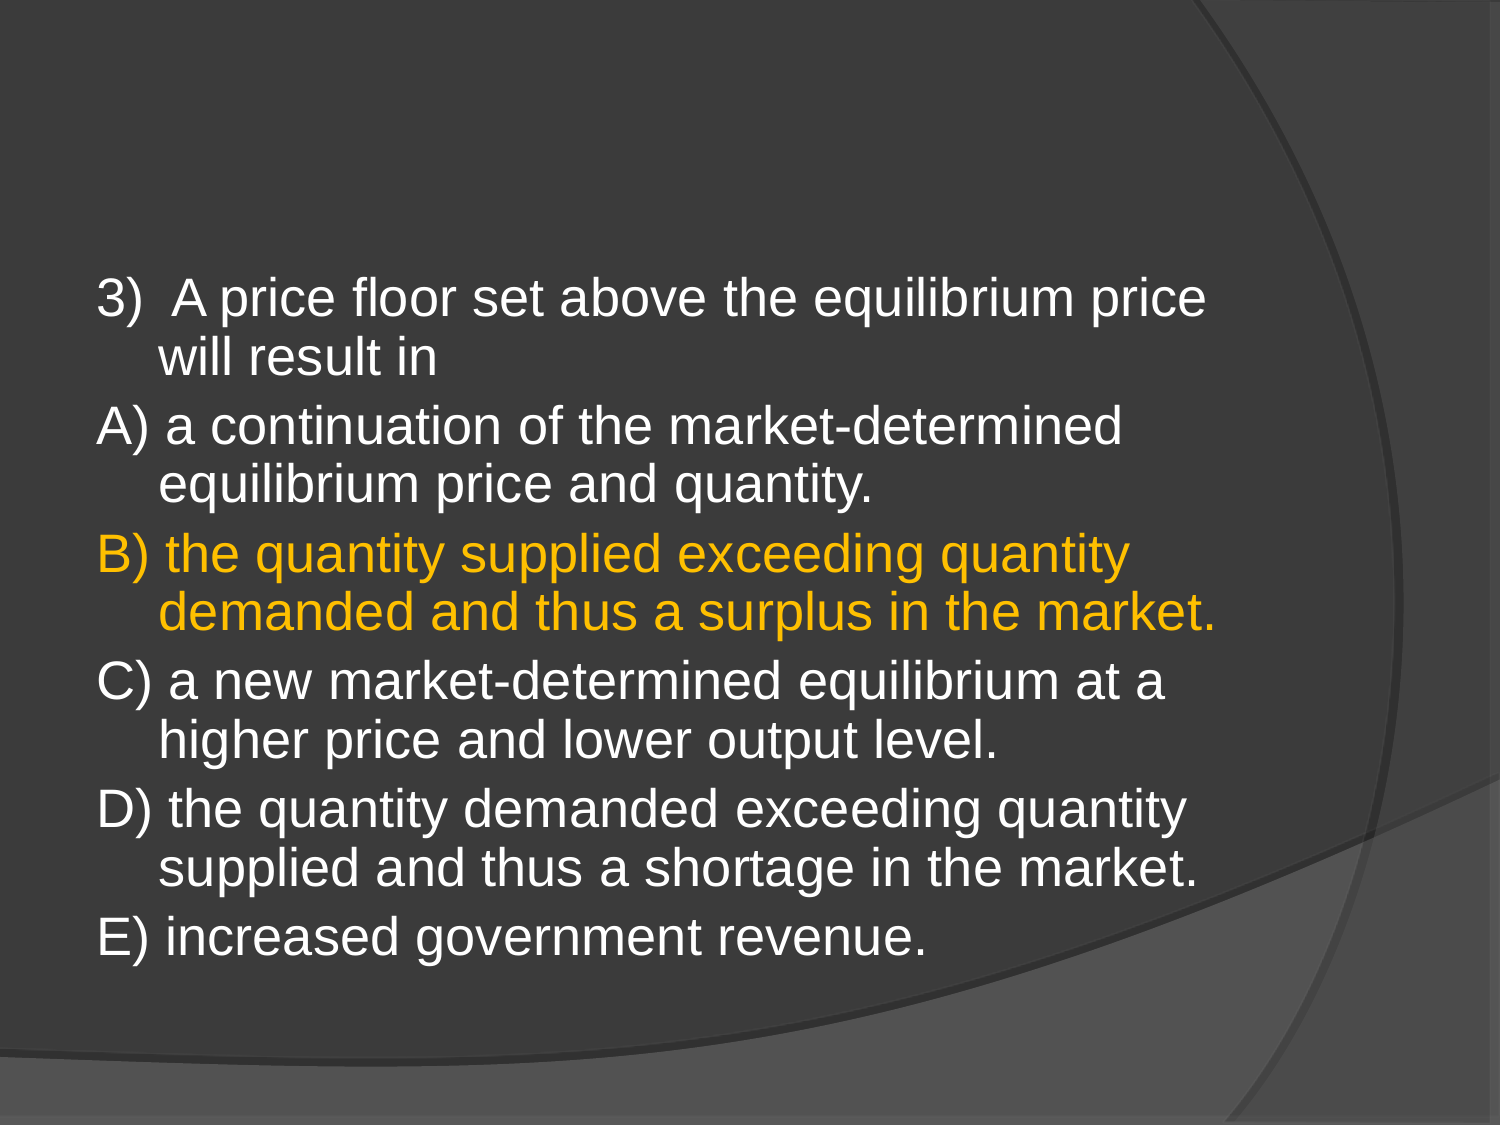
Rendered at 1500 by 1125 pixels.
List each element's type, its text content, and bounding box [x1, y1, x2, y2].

list 3) A price floor set above the equilibrium price will result in A) a continuation of the market-determined equilibrium price and quantity. B) the quantity supplied exceeding quantity demanded and thus a surplus in the market. C) a new market-determined equilibrium at a higher price and lower output level. D) the quantity demanded exceeding quantity supplied and thus a shortage in the market. E) increased government revenue. [75, 262, 1300, 1005]
